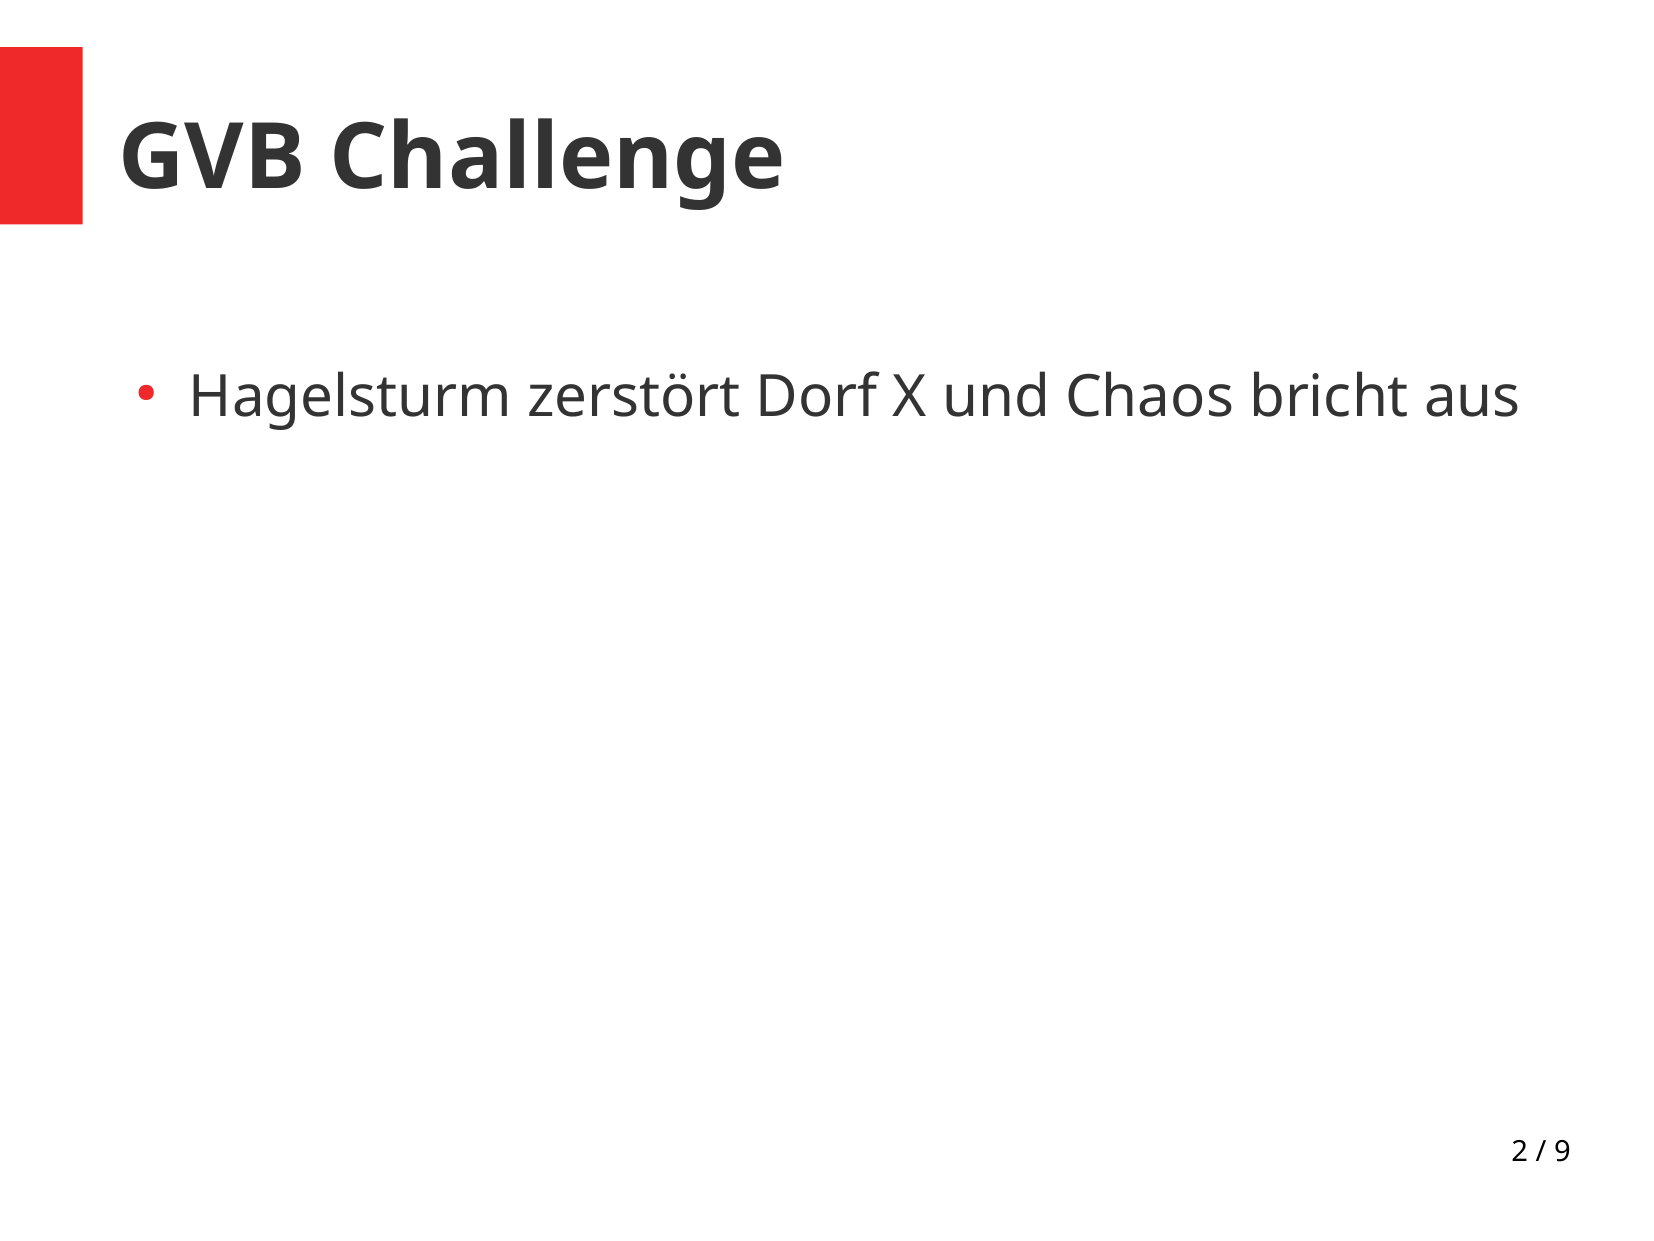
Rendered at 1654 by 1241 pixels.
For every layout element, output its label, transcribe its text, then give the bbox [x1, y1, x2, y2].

list Hagelsturm zerstört Dorf X und Chaos bricht aus [118, 354, 1536, 1074]
title GVB Challenge [118, 49, 1571, 257]
